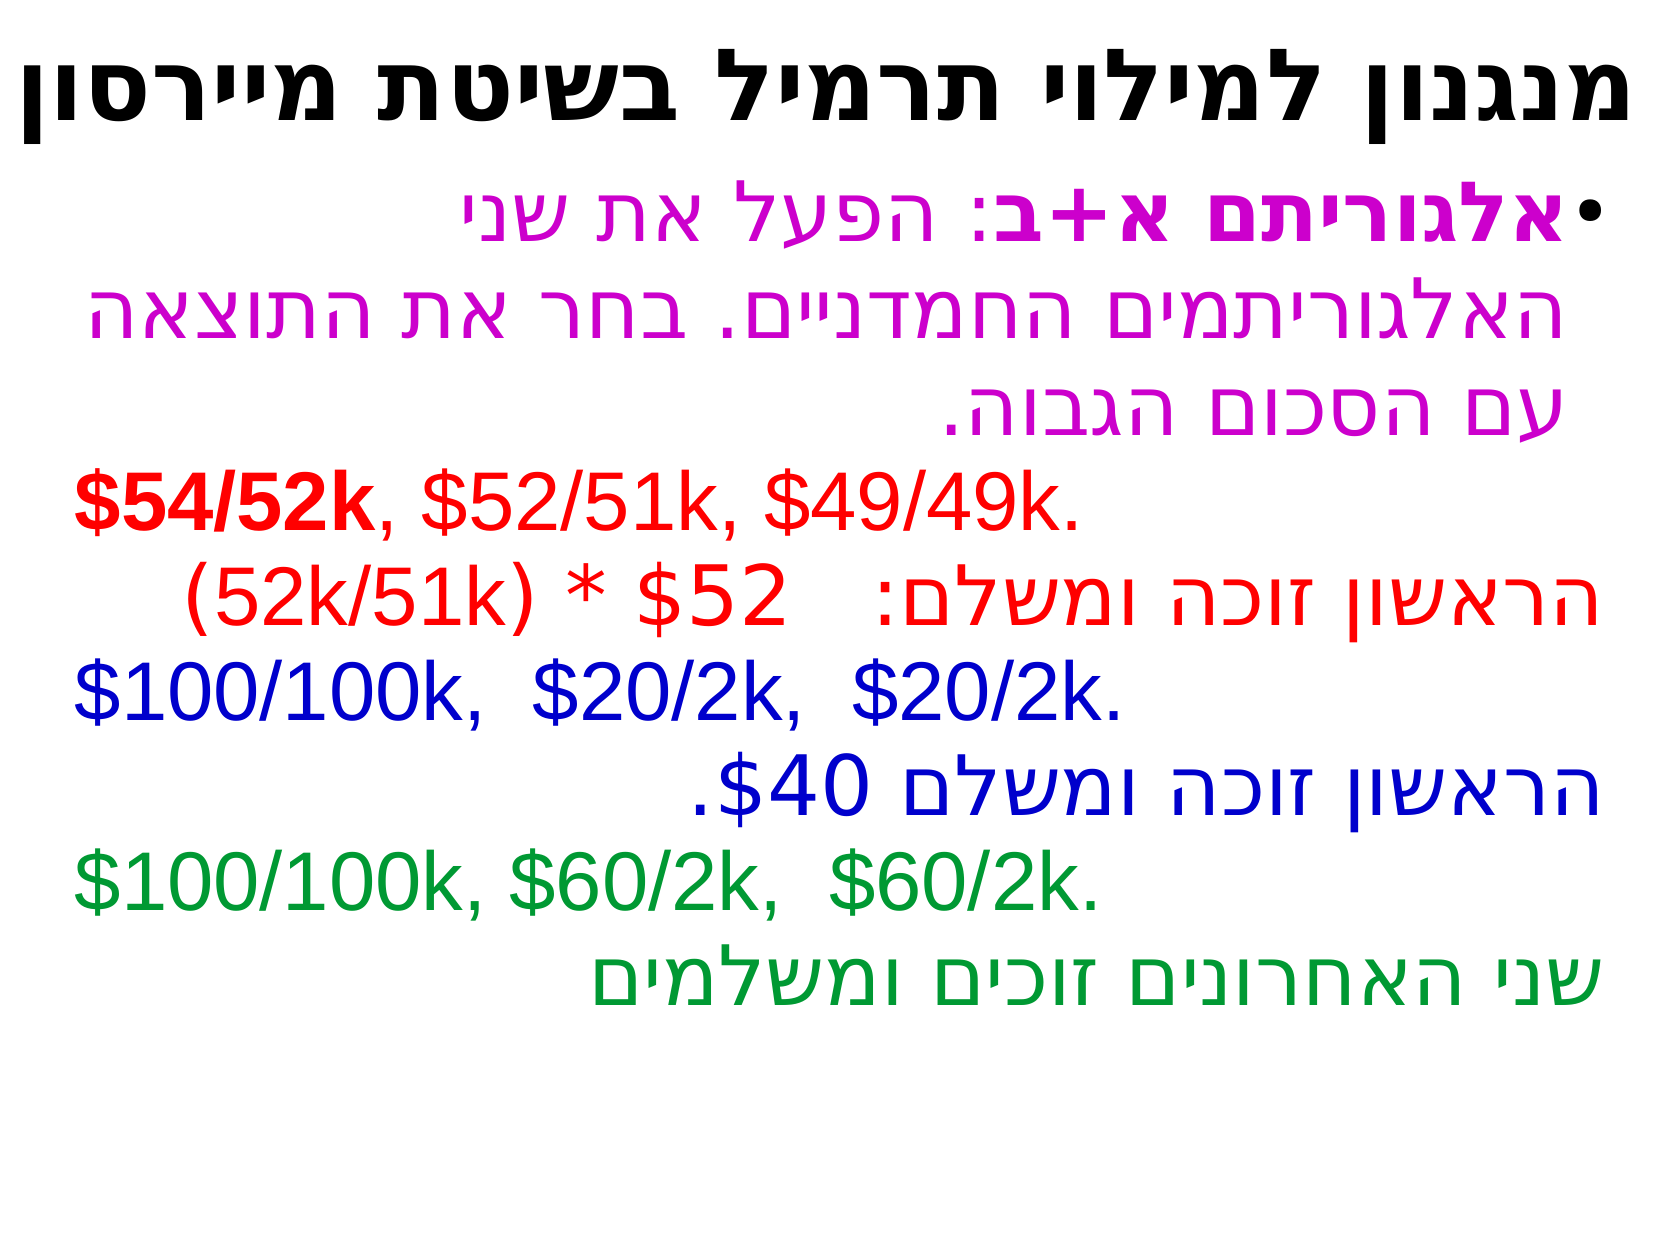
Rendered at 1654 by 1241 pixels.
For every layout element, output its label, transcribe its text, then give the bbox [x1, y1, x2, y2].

text_box אלגוריתם א+ב: הפעל את שני האלגוריתמים החמדניים. בחר את התוצאה עם הסכום הגבוה. $54/52k, $52/51k, $49/49k. הראשון זוכה ומשלם: $52 * (52k/51k) $100/100k, $20/2k, $20/2k. הראשון זוכה ומשלם $40. $100/100k, $60/2k, $60/2k. שני האחרונים זוכים ומשלמים [60, 156, 1621, 917]
title מנגנון למילוי תרמיל בשיטת מיירסון [0, 21, 1654, 151]
